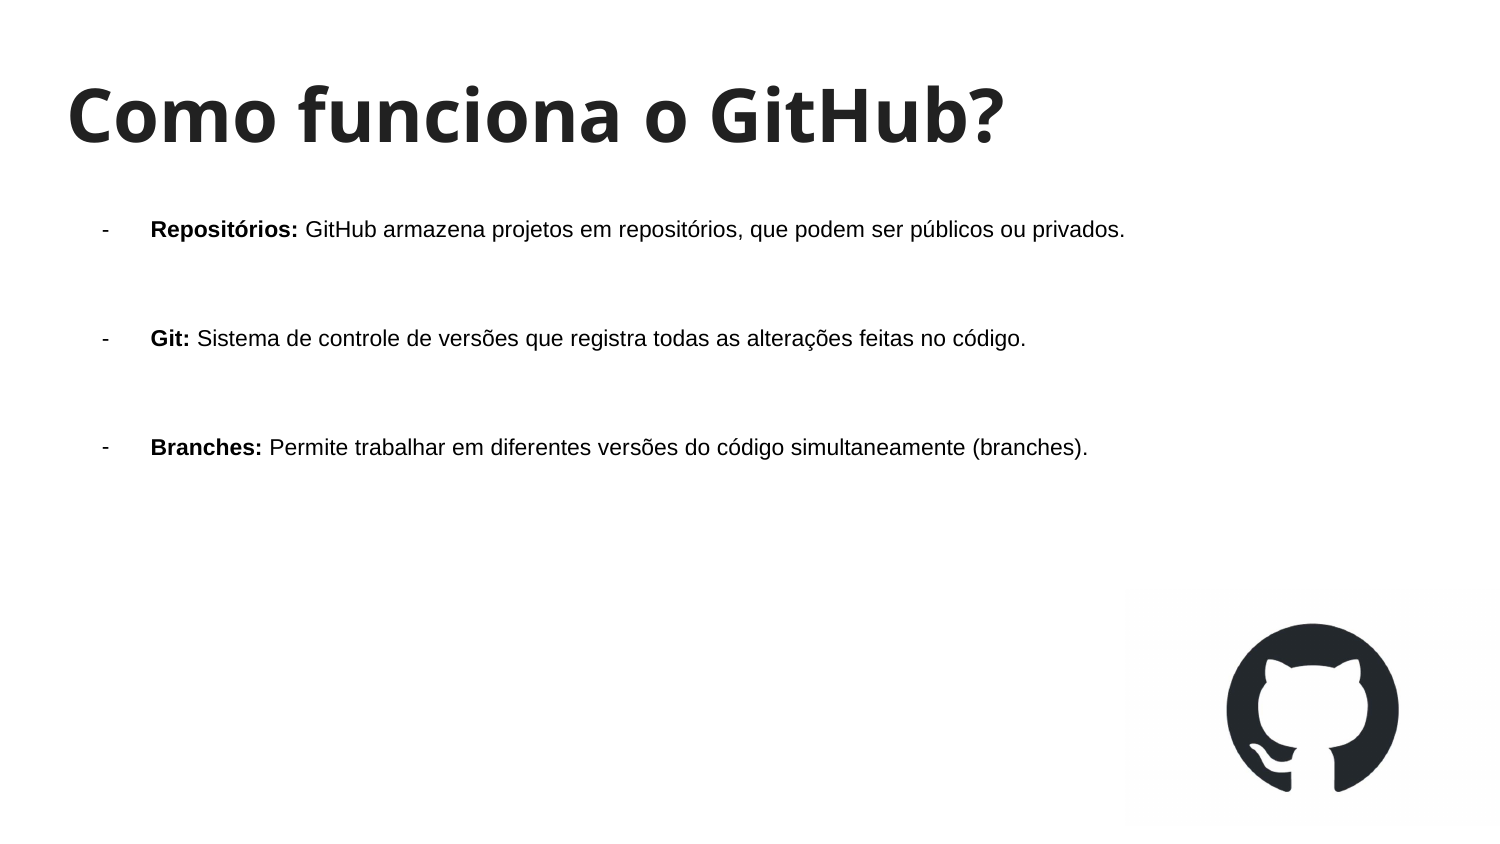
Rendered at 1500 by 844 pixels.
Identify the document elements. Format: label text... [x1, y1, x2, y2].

title Como funciona o GitHub? [51, 48, 1449, 180]
picture [1125, 589, 1500, 827]
list Repositórios: GitHub armazena projetos em repositórios, que podem ser públicos ou privados. Git: Sistema de controle de versões que registra todas as alterações feitas no código. Branches: Permite trabalhar em diferentes versões do código simultaneamente (branches). [60, 198, 1459, 747]
